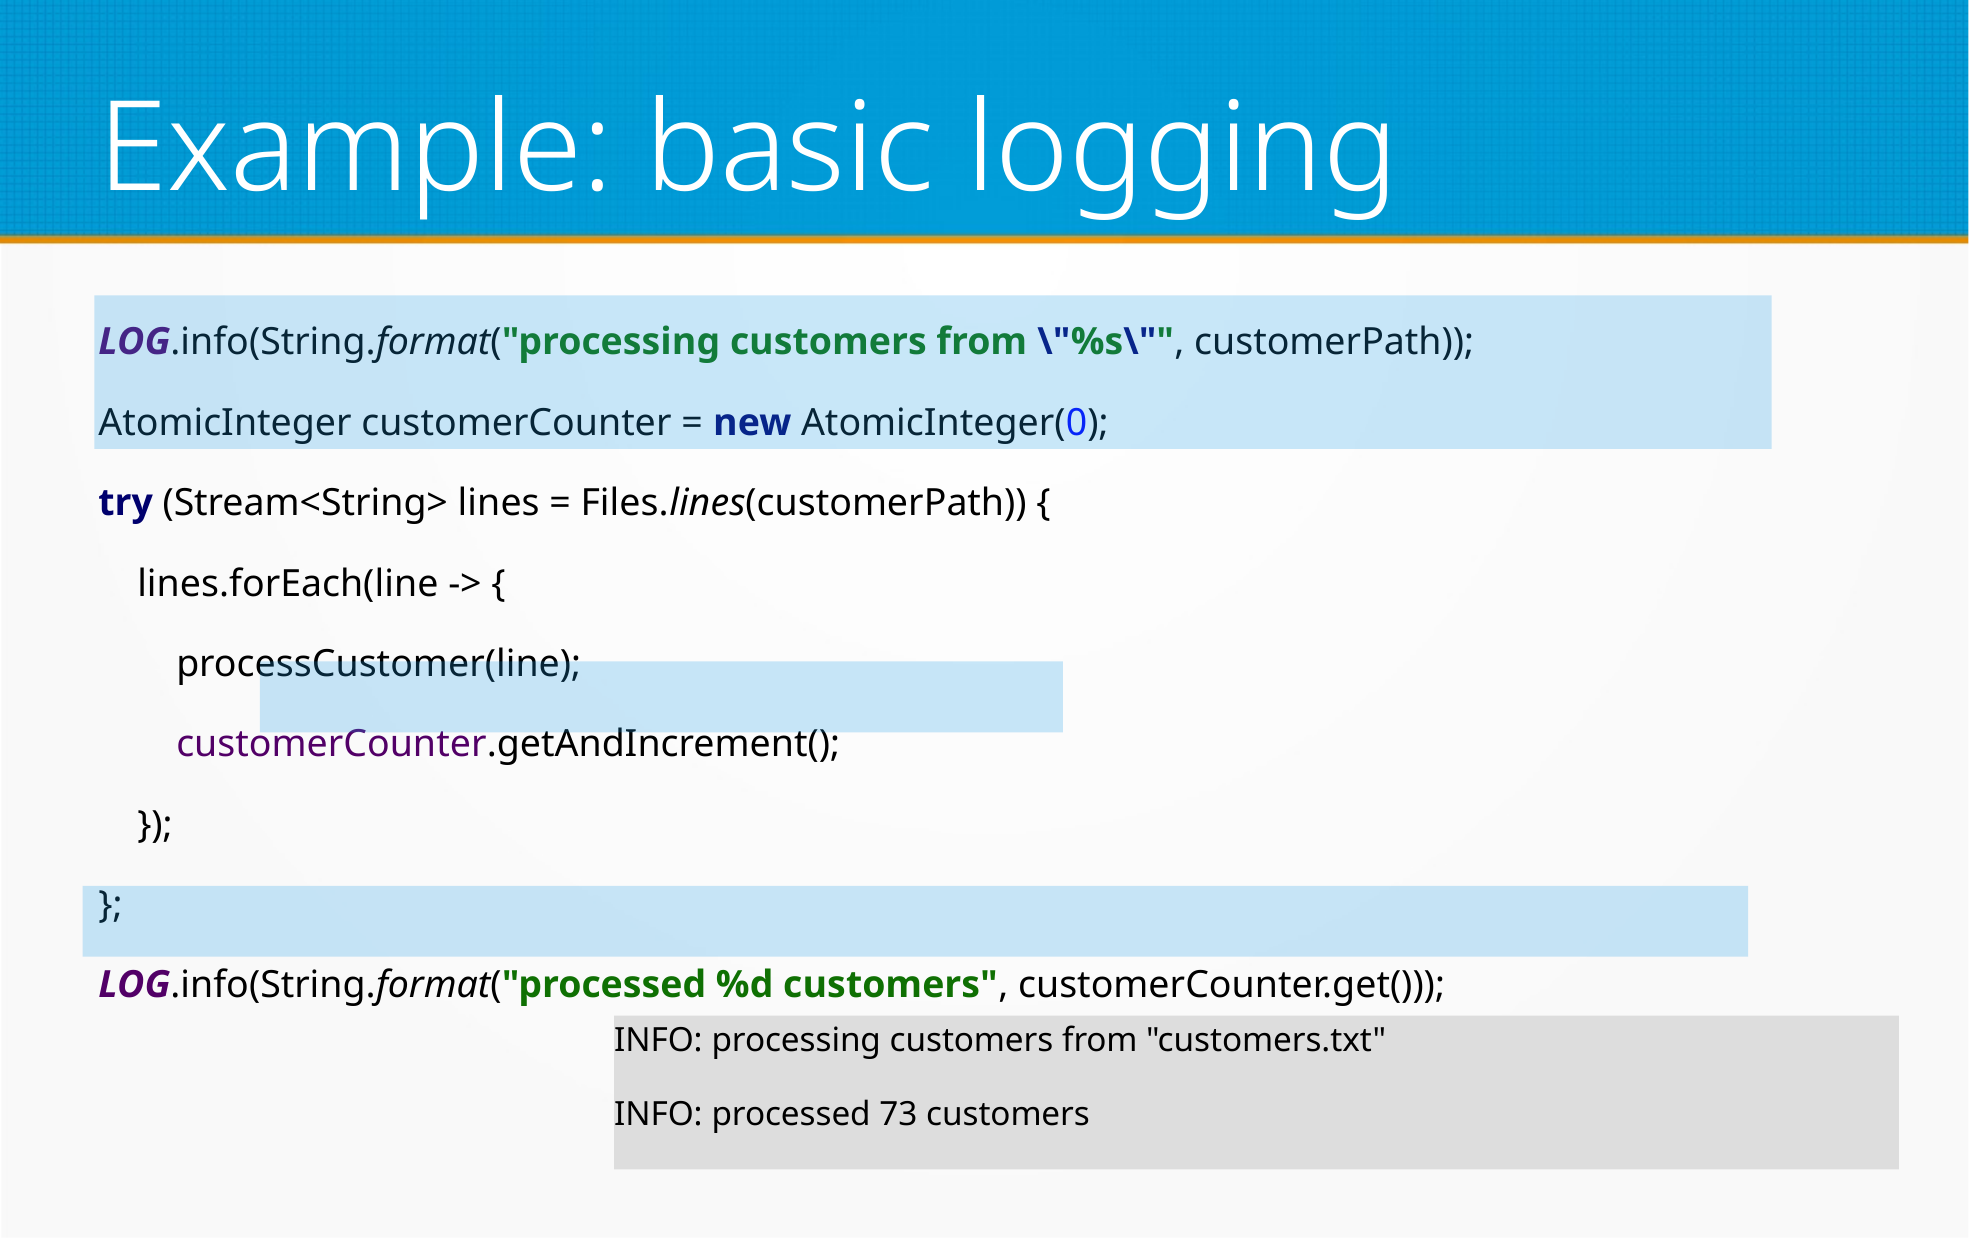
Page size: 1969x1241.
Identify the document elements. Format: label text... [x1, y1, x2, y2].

list LOG.info(String.format("processing customers from \"%s\"", customerPath)); AtomicInteger customerCounter = new AtomicInteger(0); try (Stream<String> lines = Files.lines(customerPath)) { lines.forEach(line -> { processCustomer(line); customerCounter.getAndIncrement(); }); }; LOG.info(String.format("processed %d customers", customerCounter.get())); [98, 315, 1861, 1081]
text_box [94, 295, 1772, 449]
text_box [259, 661, 1063, 733]
title Example: basic logging [98, 19, 1870, 227]
text_box [82, 885, 1749, 957]
picture [0, 233, 1969, 1241]
list INFO: processing customers from "customers.txt" INFO: processed 73 customers [614, 1015, 1899, 1170]
